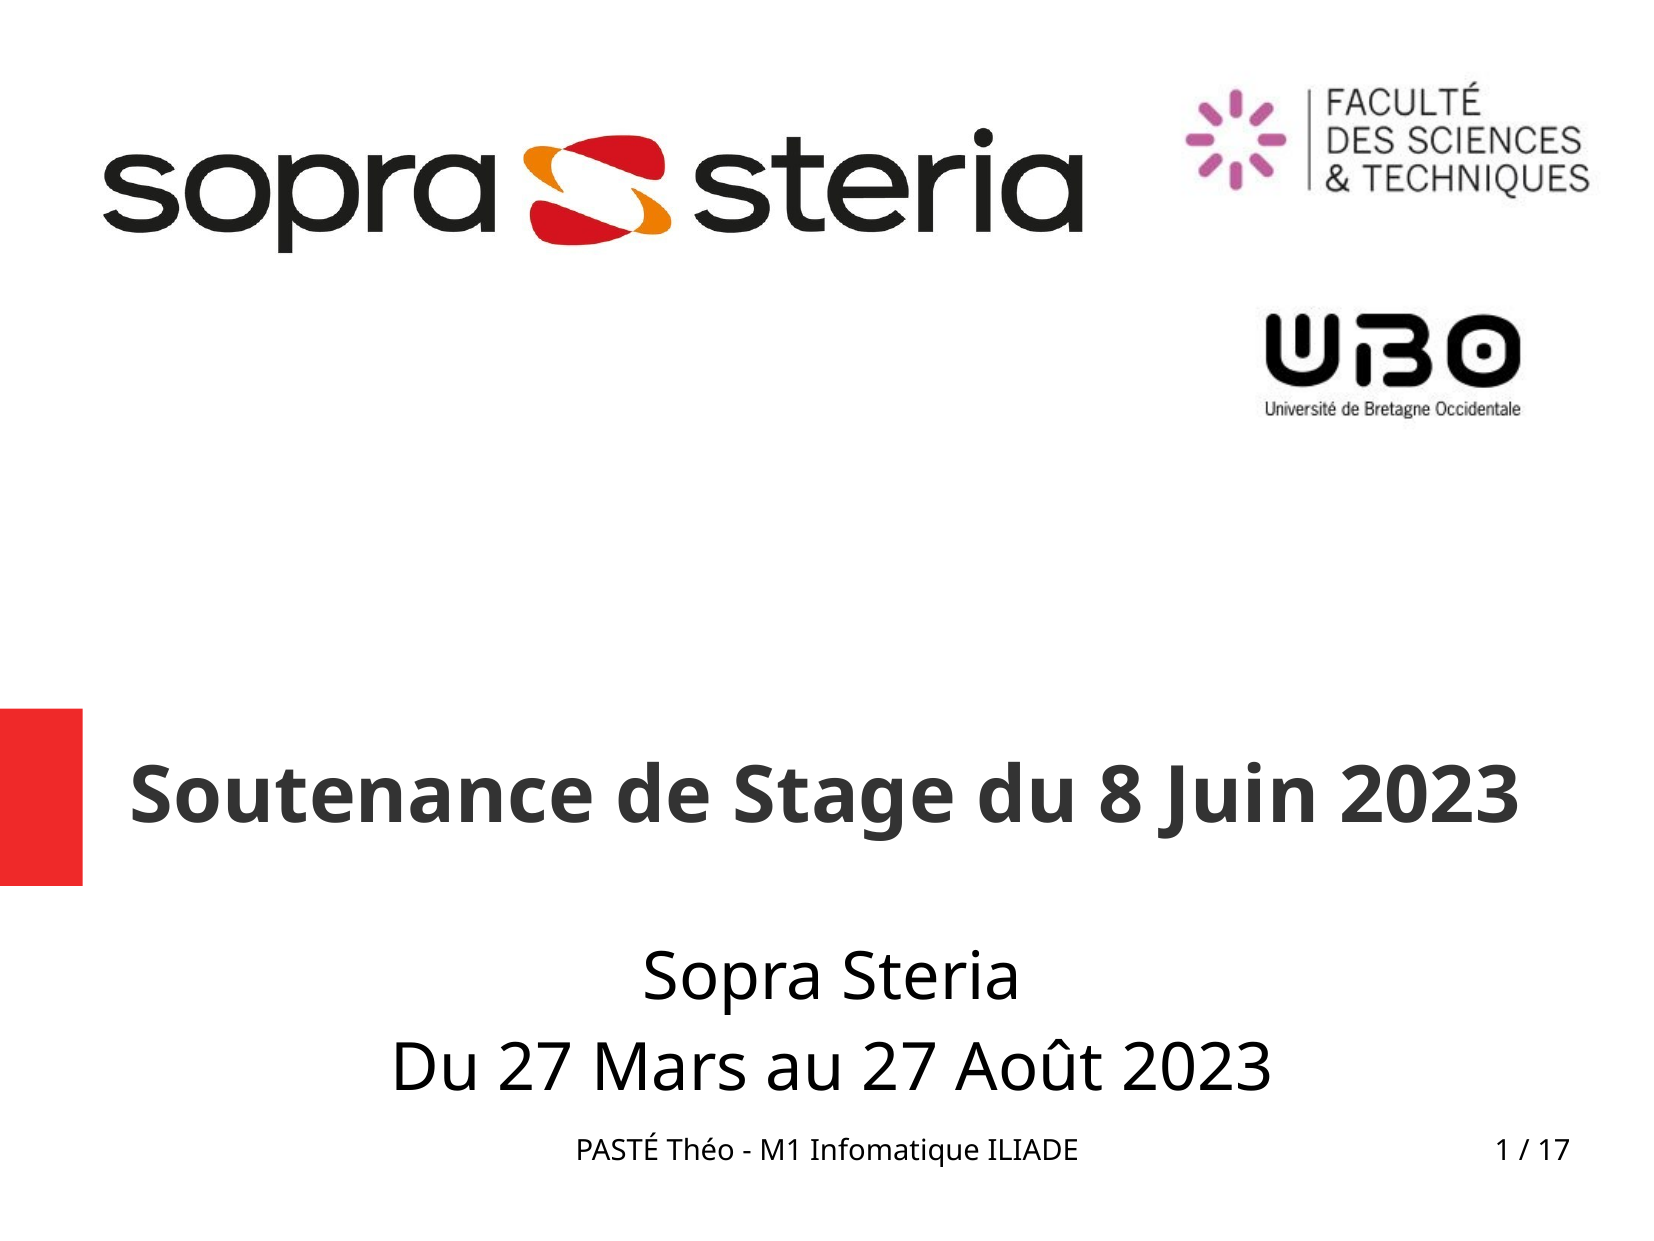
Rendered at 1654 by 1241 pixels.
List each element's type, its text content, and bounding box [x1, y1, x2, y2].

subtitle Sopra Steria Du 27 Mars au 27 Août 2023 [129, 928, 1536, 1111]
title Soutenance de Stage du 8 Juin 2023 [129, 673, 1536, 910]
picture [27, 23, 1619, 485]
